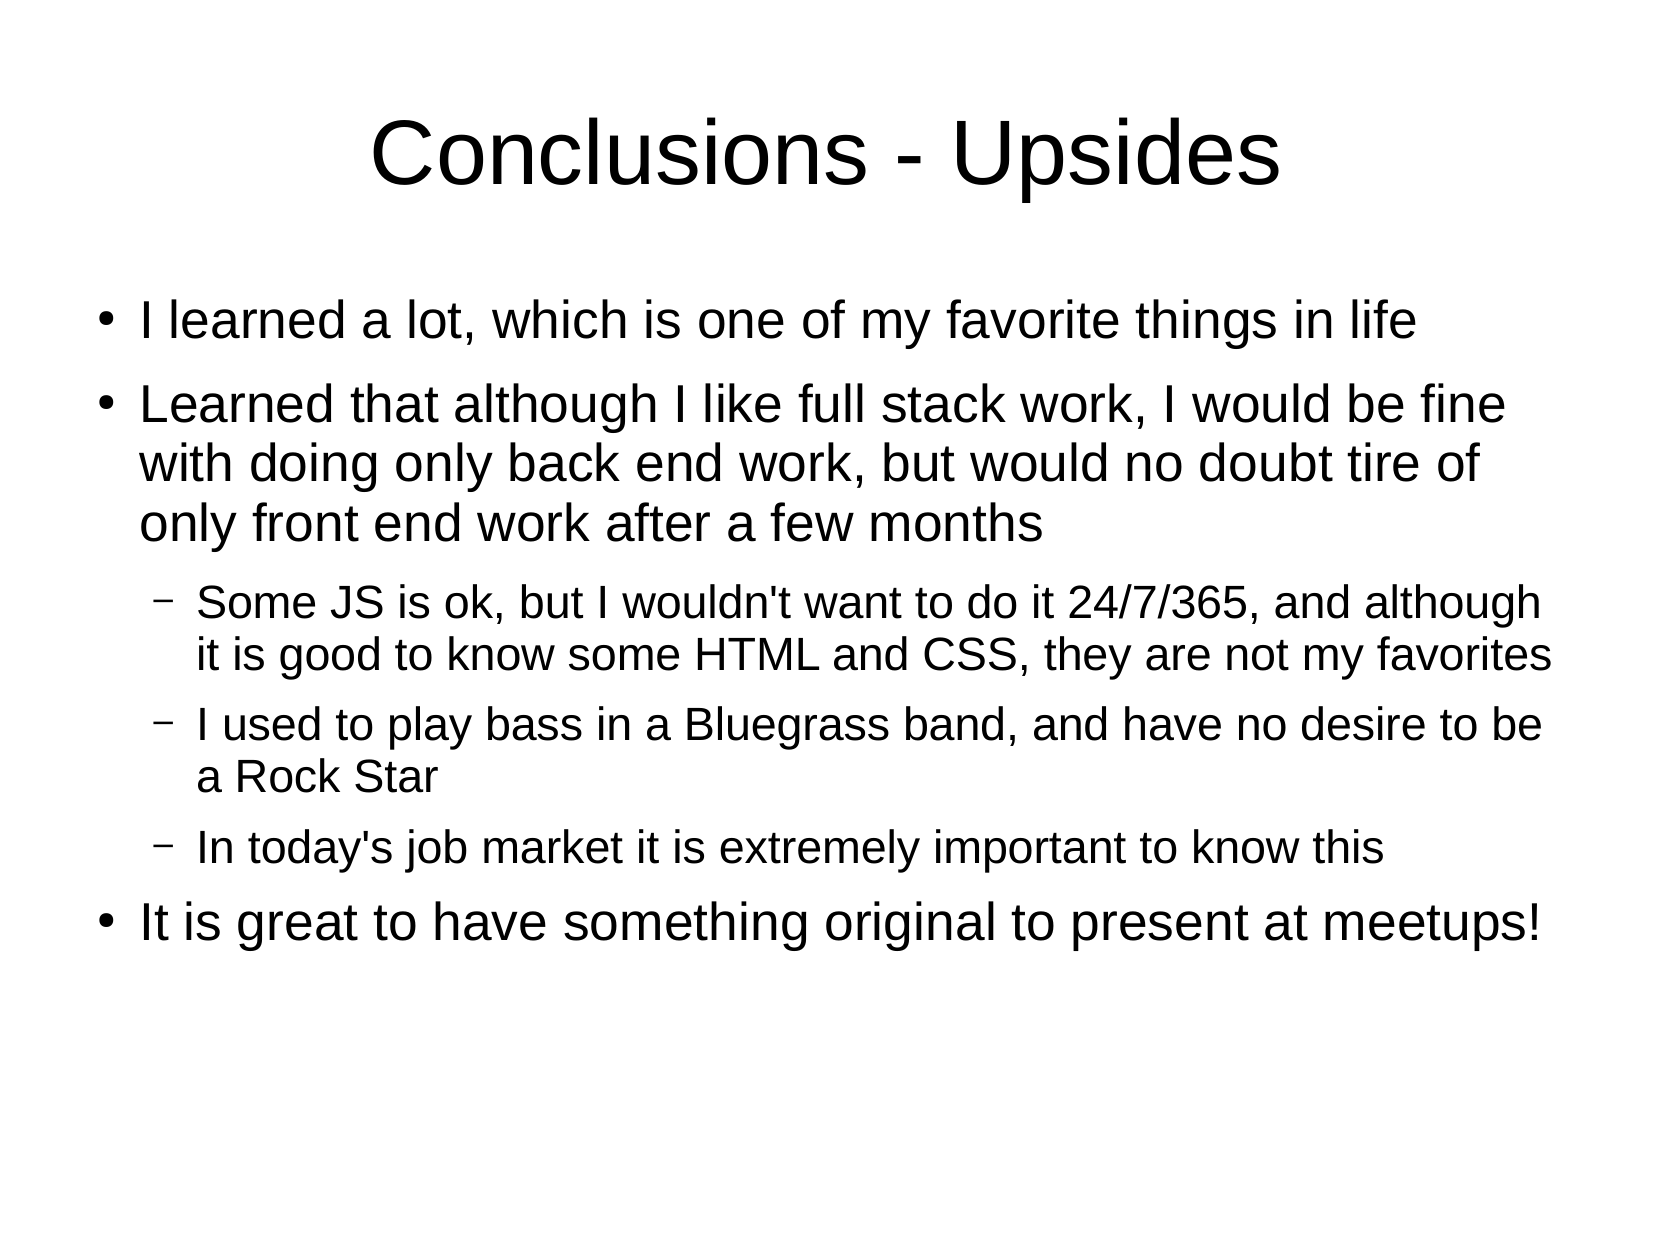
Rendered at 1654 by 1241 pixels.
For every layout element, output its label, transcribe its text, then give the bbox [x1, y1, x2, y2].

list I learned a lot, which is one of my favorite things in life Learned that although I like full stack work, I would be fine with doing only back end work, but would no doubt tire of only front end work after a few months Some JS is ok, but I wouldn't want to do it 24/7/365, and although it is good to know some HTML and CSS, they are not my favorites I used to play bass in a Bluegrass band, and have no desire to be a Rock Star In today's job market it is extremely important to know this It is great to have something original to present at meetups! [82, 290, 1571, 1010]
title Conclusions - Upsides [82, 49, 1571, 257]
